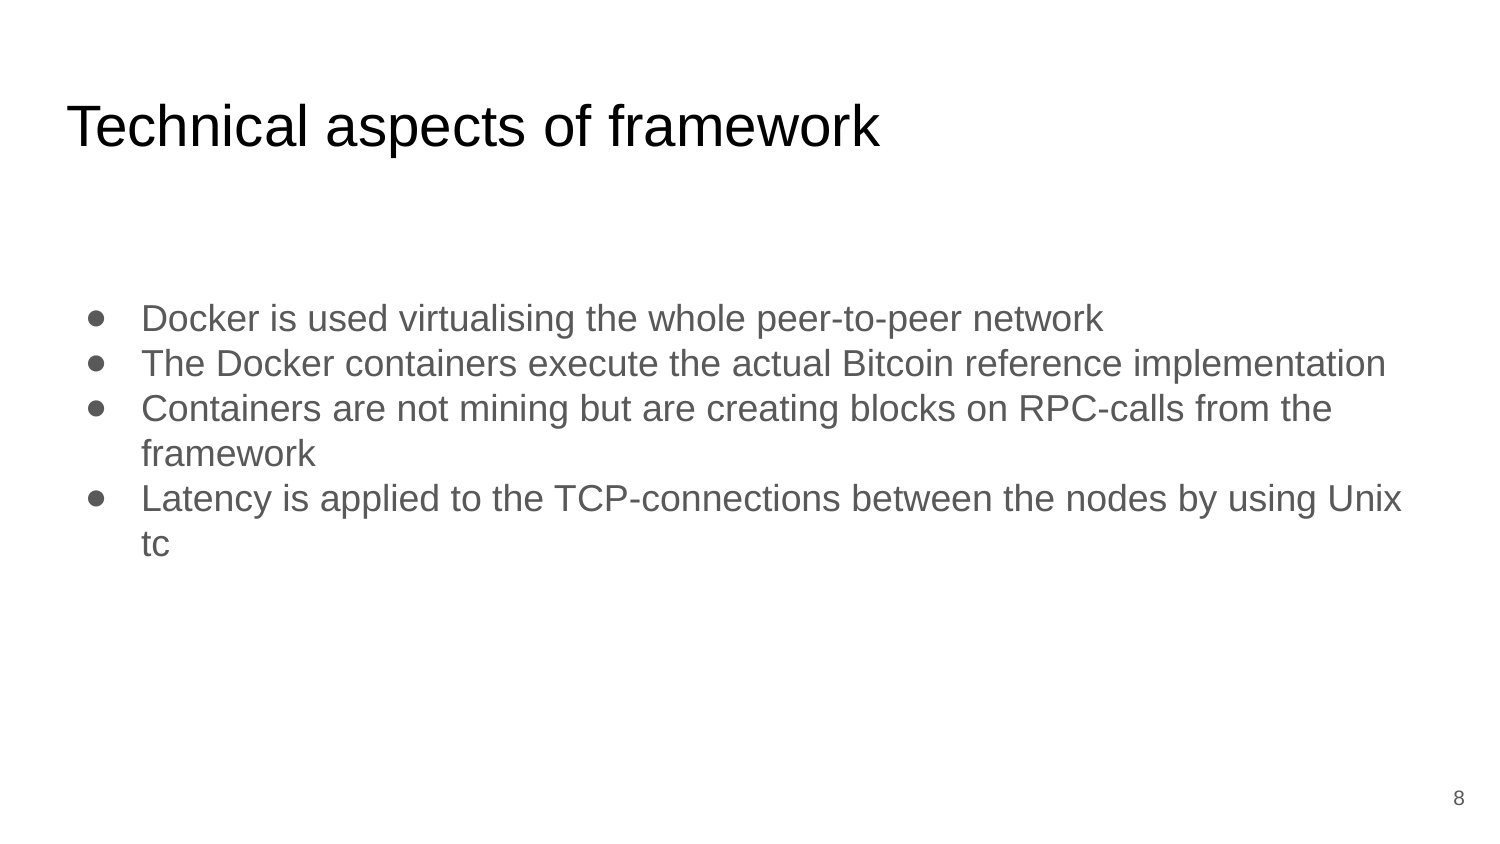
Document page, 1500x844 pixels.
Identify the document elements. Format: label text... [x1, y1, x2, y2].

list Docker is used virtualising the whole peer-to-peer network The Docker containers execute the actual Bitcoin reference implementation Containers are not mining but are creating blocks on RPC-calls from the framework Latency is applied to the TCP-connections between the nodes by using Unix tc [51, 200, 1449, 762]
title Technical aspects of framework [51, 72, 1449, 167]
